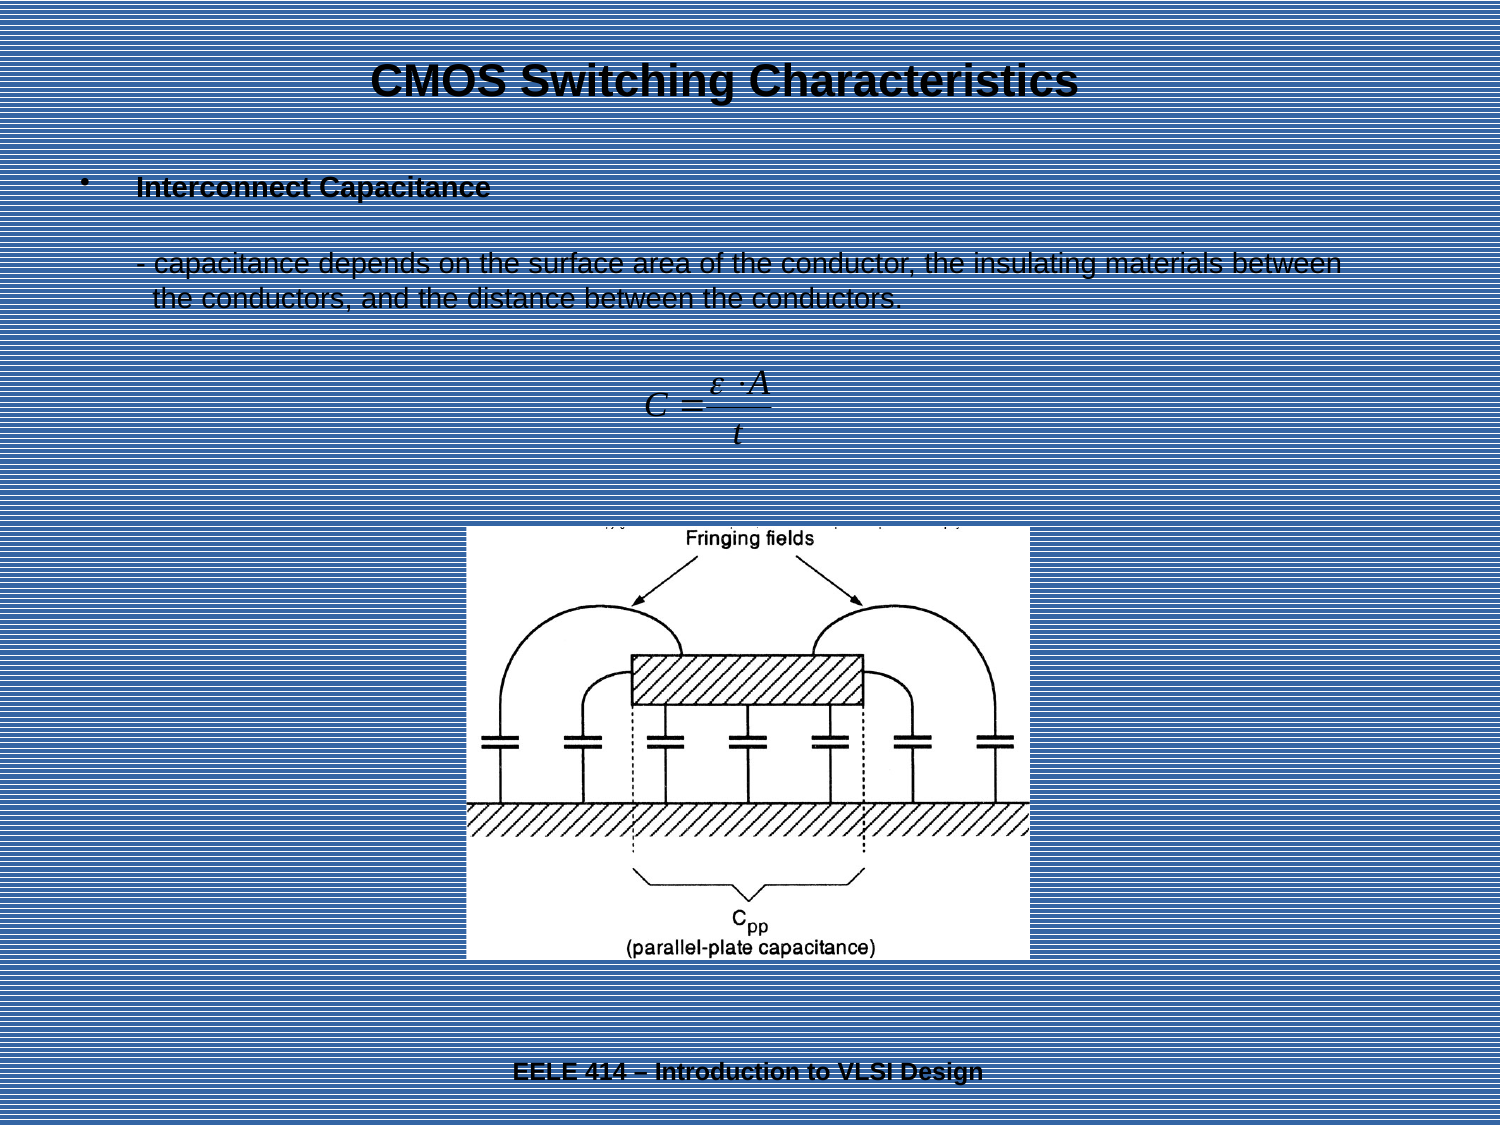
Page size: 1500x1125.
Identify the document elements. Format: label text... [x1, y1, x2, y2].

chart [639, 361, 779, 455]
list Interconnect Capacitance - capacitance depends on the surface area of the conductor, the insulating materials between the conductors, and the distance between the conductors. [64, 160, 1471, 988]
title CMOS Switching Characteristics [87, 37, 1363, 120]
picture [466, 527, 1030, 960]
picture [639, 360, 778, 453]
